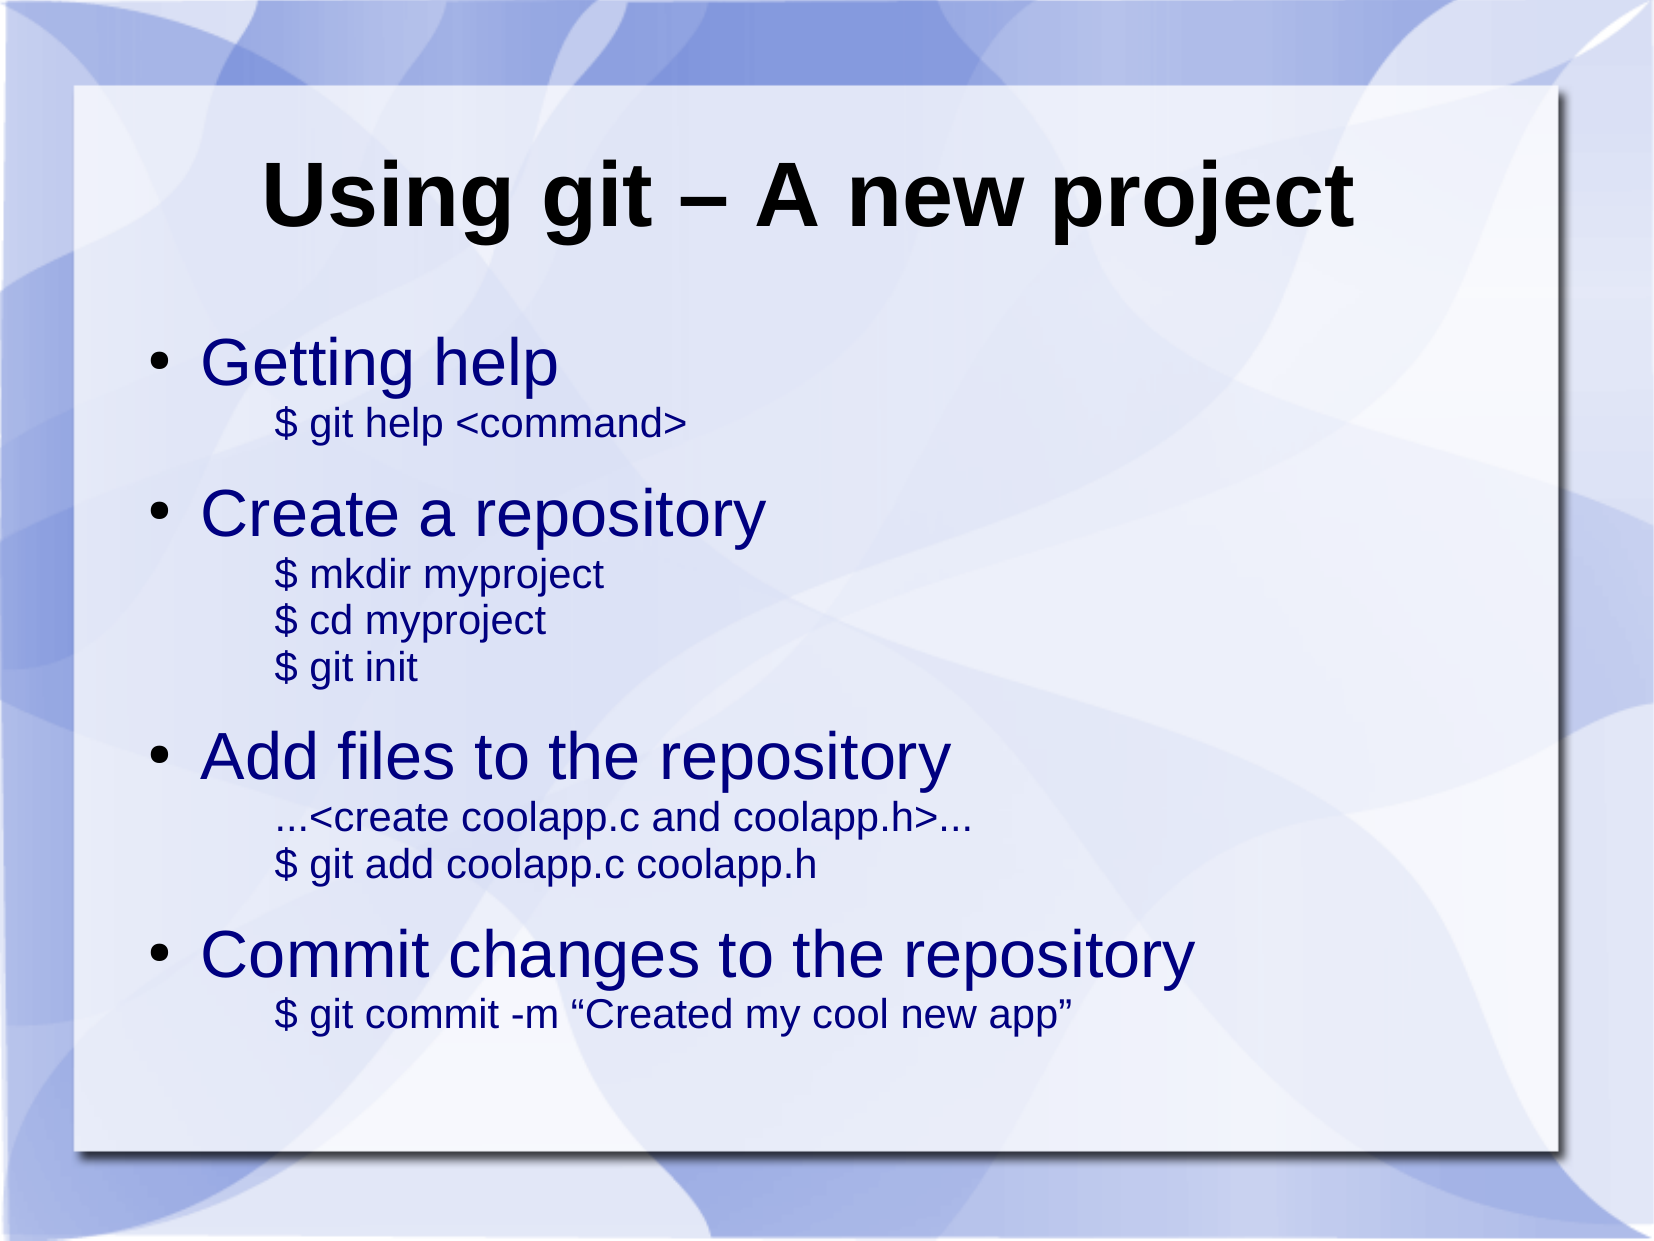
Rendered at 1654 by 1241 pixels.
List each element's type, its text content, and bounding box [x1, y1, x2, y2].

title Using git – A new project [82, 98, 1536, 291]
list Getting help $ git help <command> Create a repository $ mkdir myproject $ cd myproject $ git init Add files to the repository ...<create coolapp.c and coolapp.h>... $ git add coolapp.c coolapp.h Commit changes to the repository $ git commit -m “Created my cool new app” [129, 324, 1489, 1038]
picture [0, 0, 1654, 1241]
